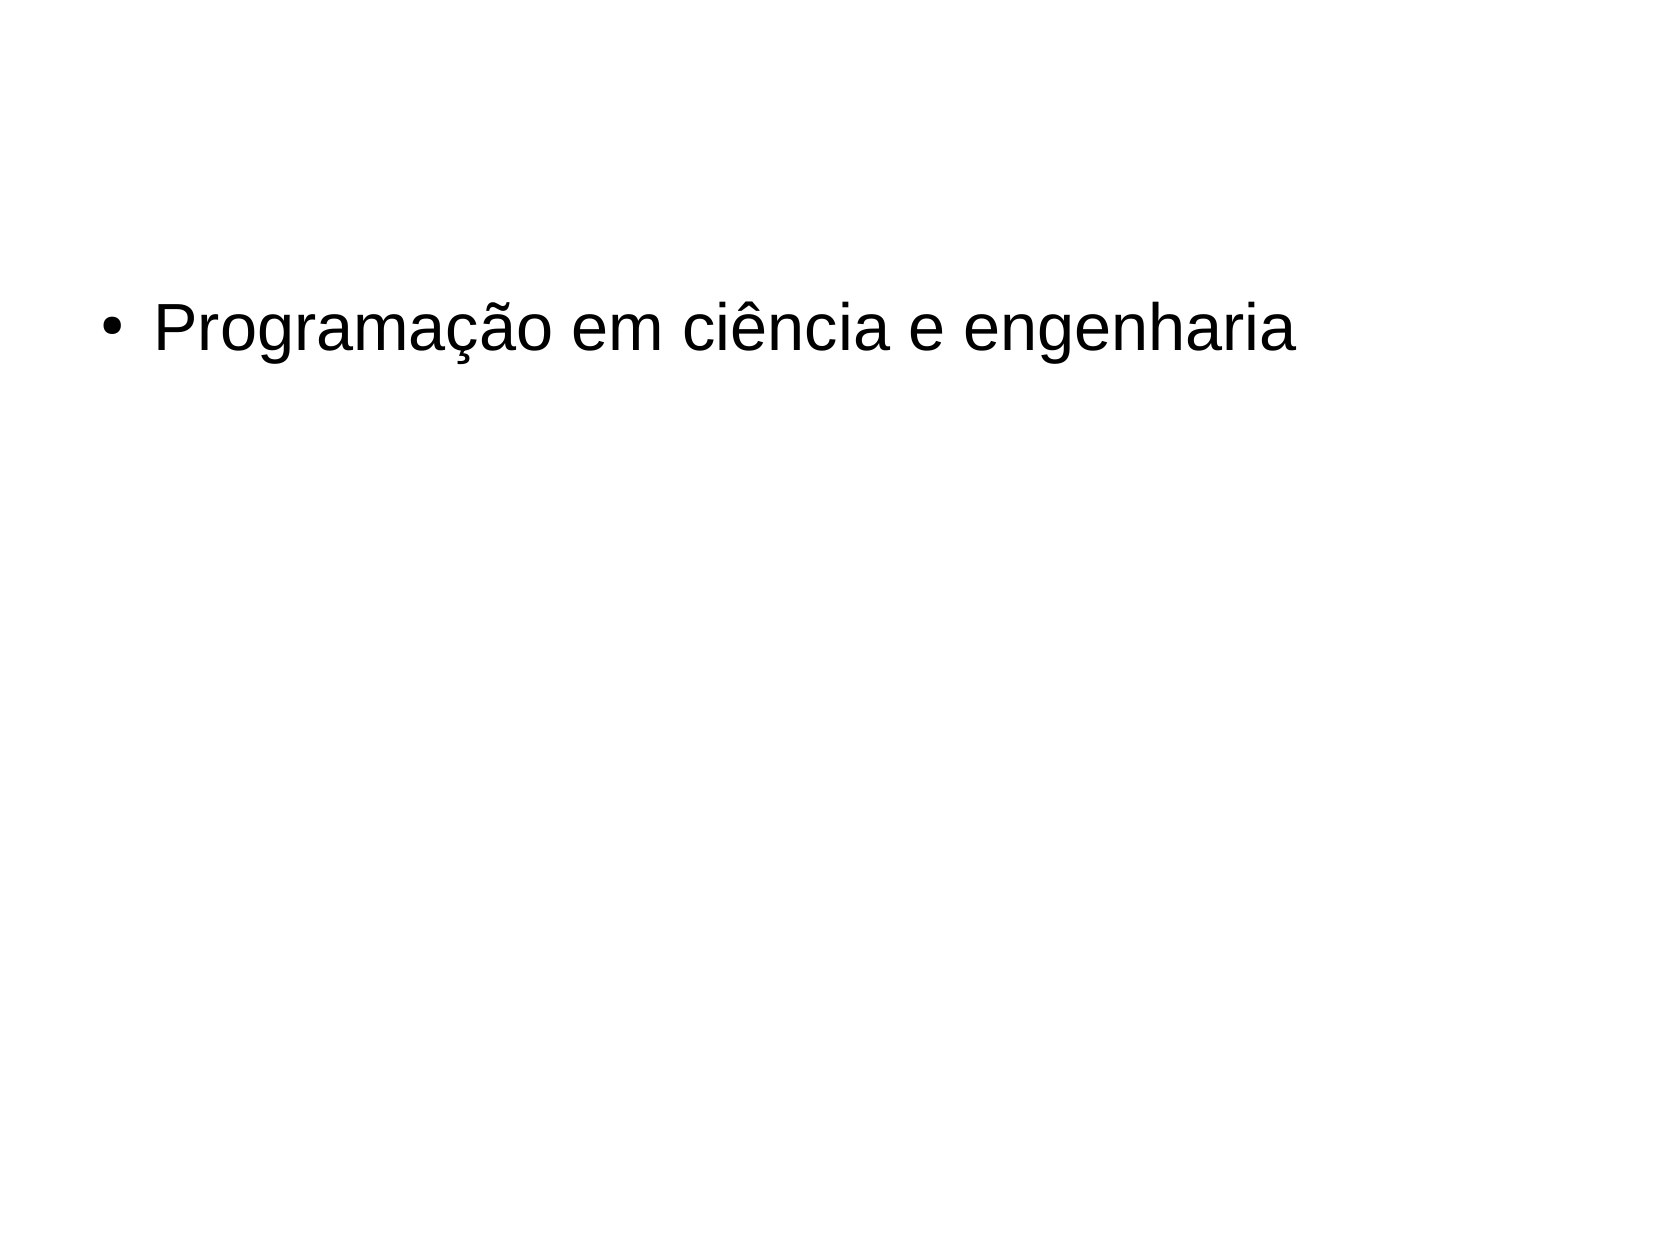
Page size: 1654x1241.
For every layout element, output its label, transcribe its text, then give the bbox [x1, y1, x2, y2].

list Programação em ciência e engenharia [82, 290, 1571, 1010]
